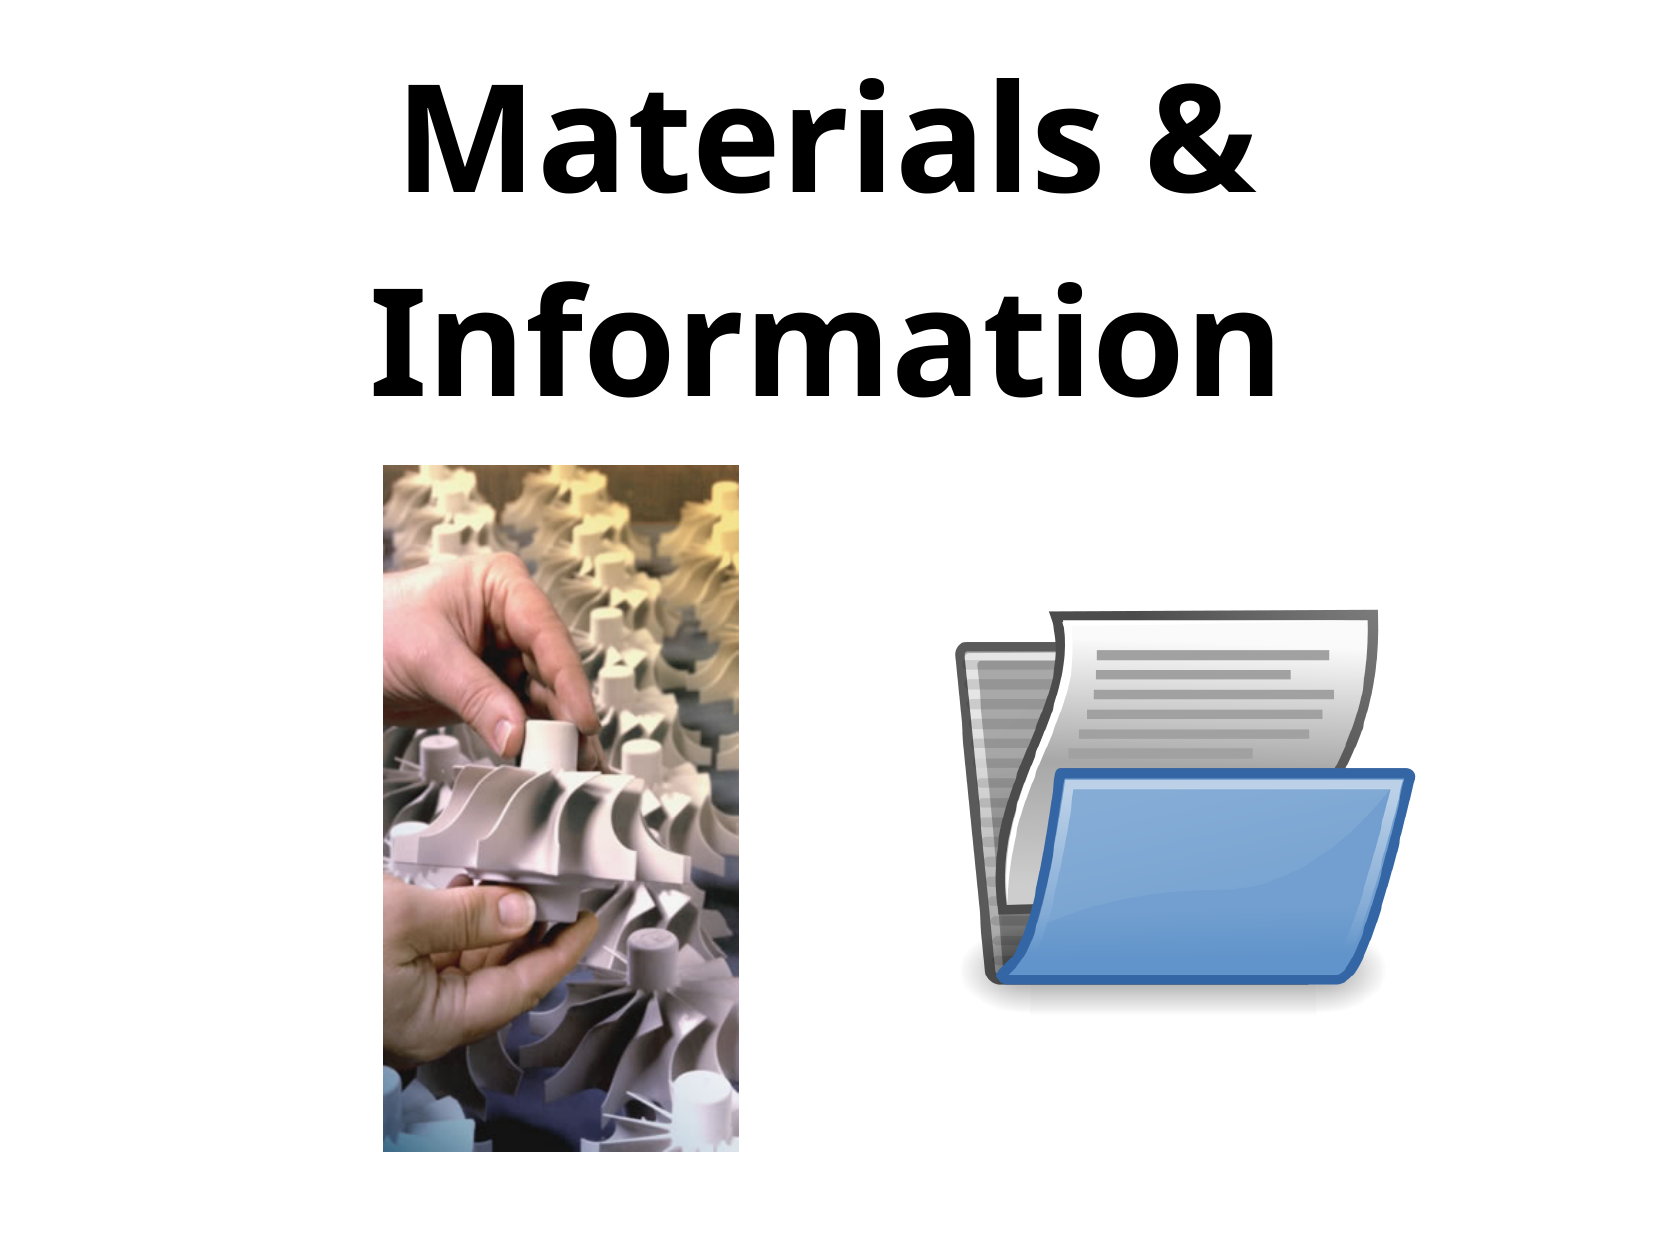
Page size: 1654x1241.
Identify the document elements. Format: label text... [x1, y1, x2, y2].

title Materials & Information [59, 57, 1595, 415]
picture [944, 590, 1418, 1063]
picture [383, 465, 739, 1152]
